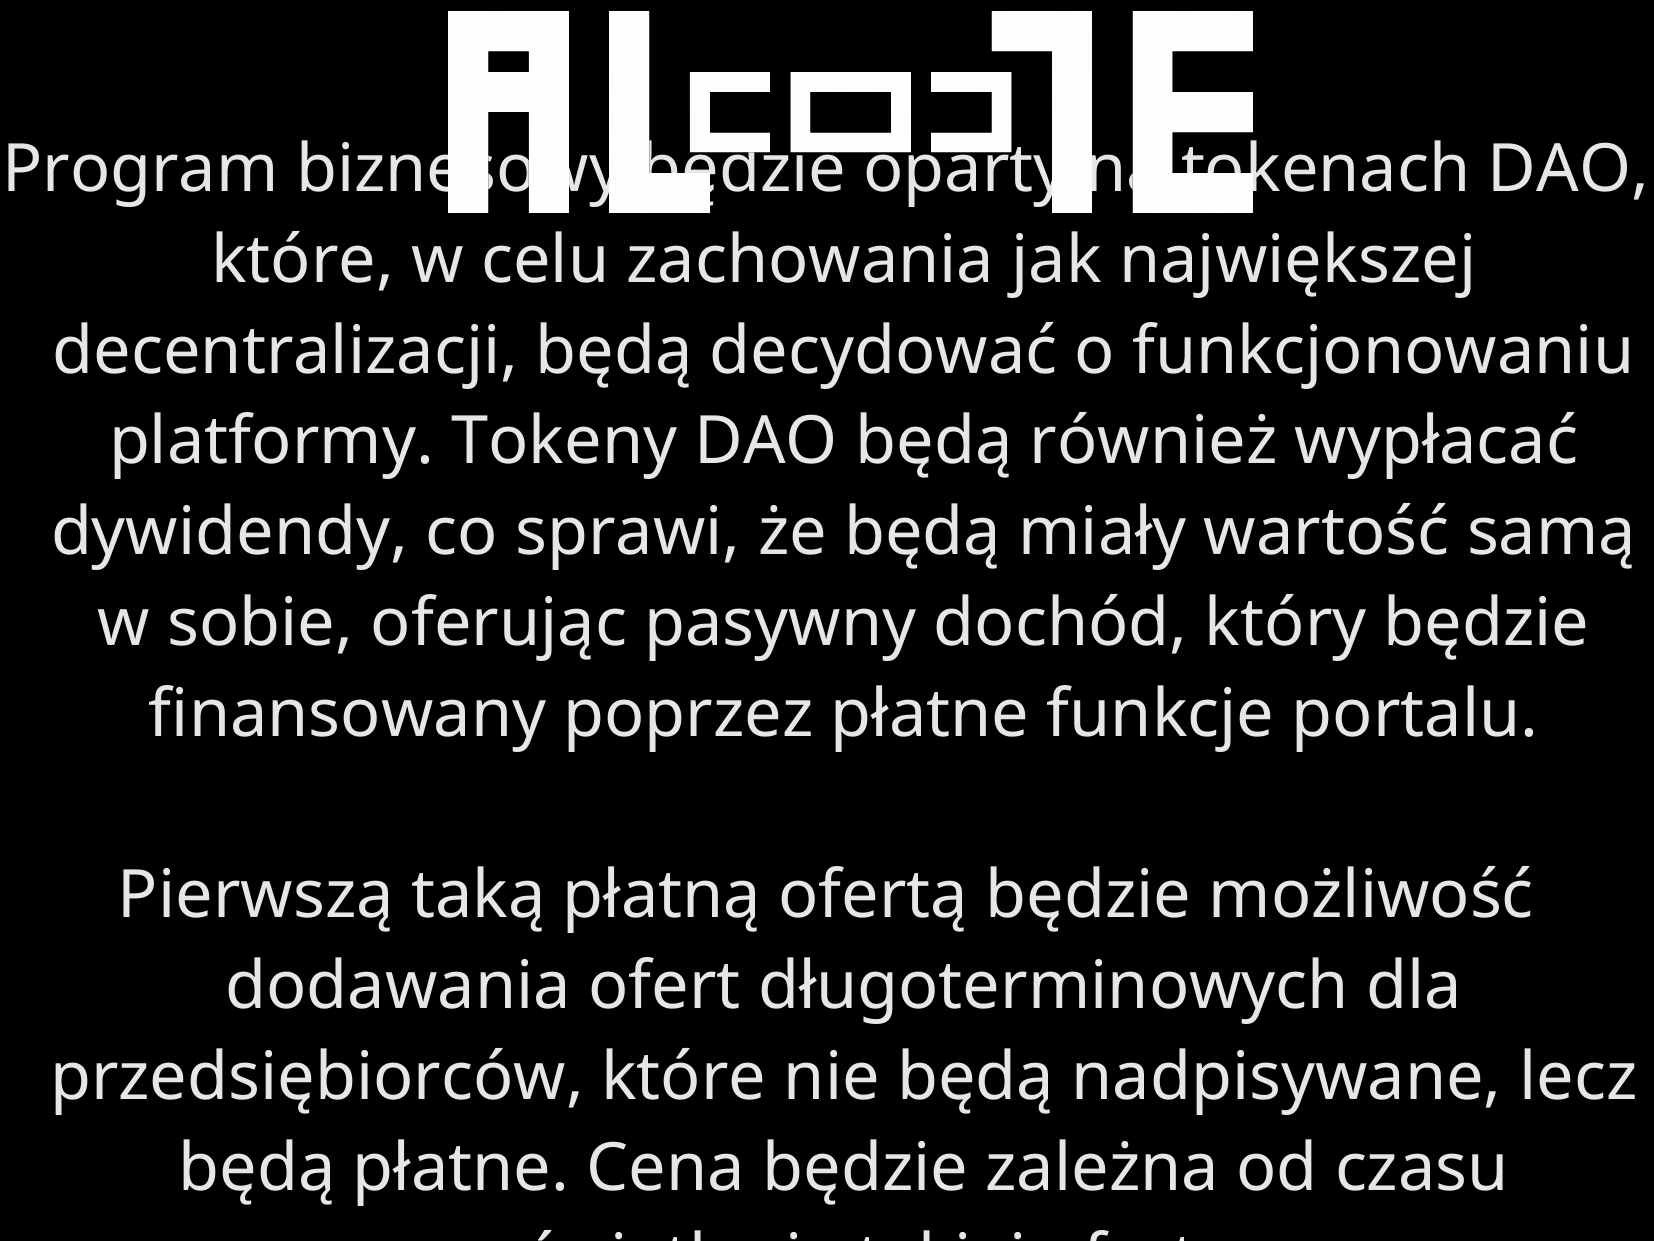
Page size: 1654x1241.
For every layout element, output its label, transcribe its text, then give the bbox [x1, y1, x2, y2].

subtitle Program biznesowy będzie oparty na tokenach DAO, które, w celu zachowania jak największej decentralizacji, będą decydować o funkcjonowaniu platformy. Tokeny DAO będą również wypłacać dywidendy, co sprawi, że będą miały wartość samą w sobie, oferując pasywny dochód, który będzie finansowany poprzez płatne funkcje portalu. Pierwszą taką płatną ofertą będzie możliwość dodawania ofert długoterminowych dla przedsiębiorców, które nie będą nadpisywane, lecz będą płatne. Cena będzie zależna od czasu wyświetlania takiej oferty. [0, 195, 1654, 1241]
text_box [436, 159, 448, 170]
text_box [0, 0, 1654, 195]
text_box [436, 174, 448, 187]
text_box [120, 160, 140, 187]
picture [448, 11, 1253, 213]
